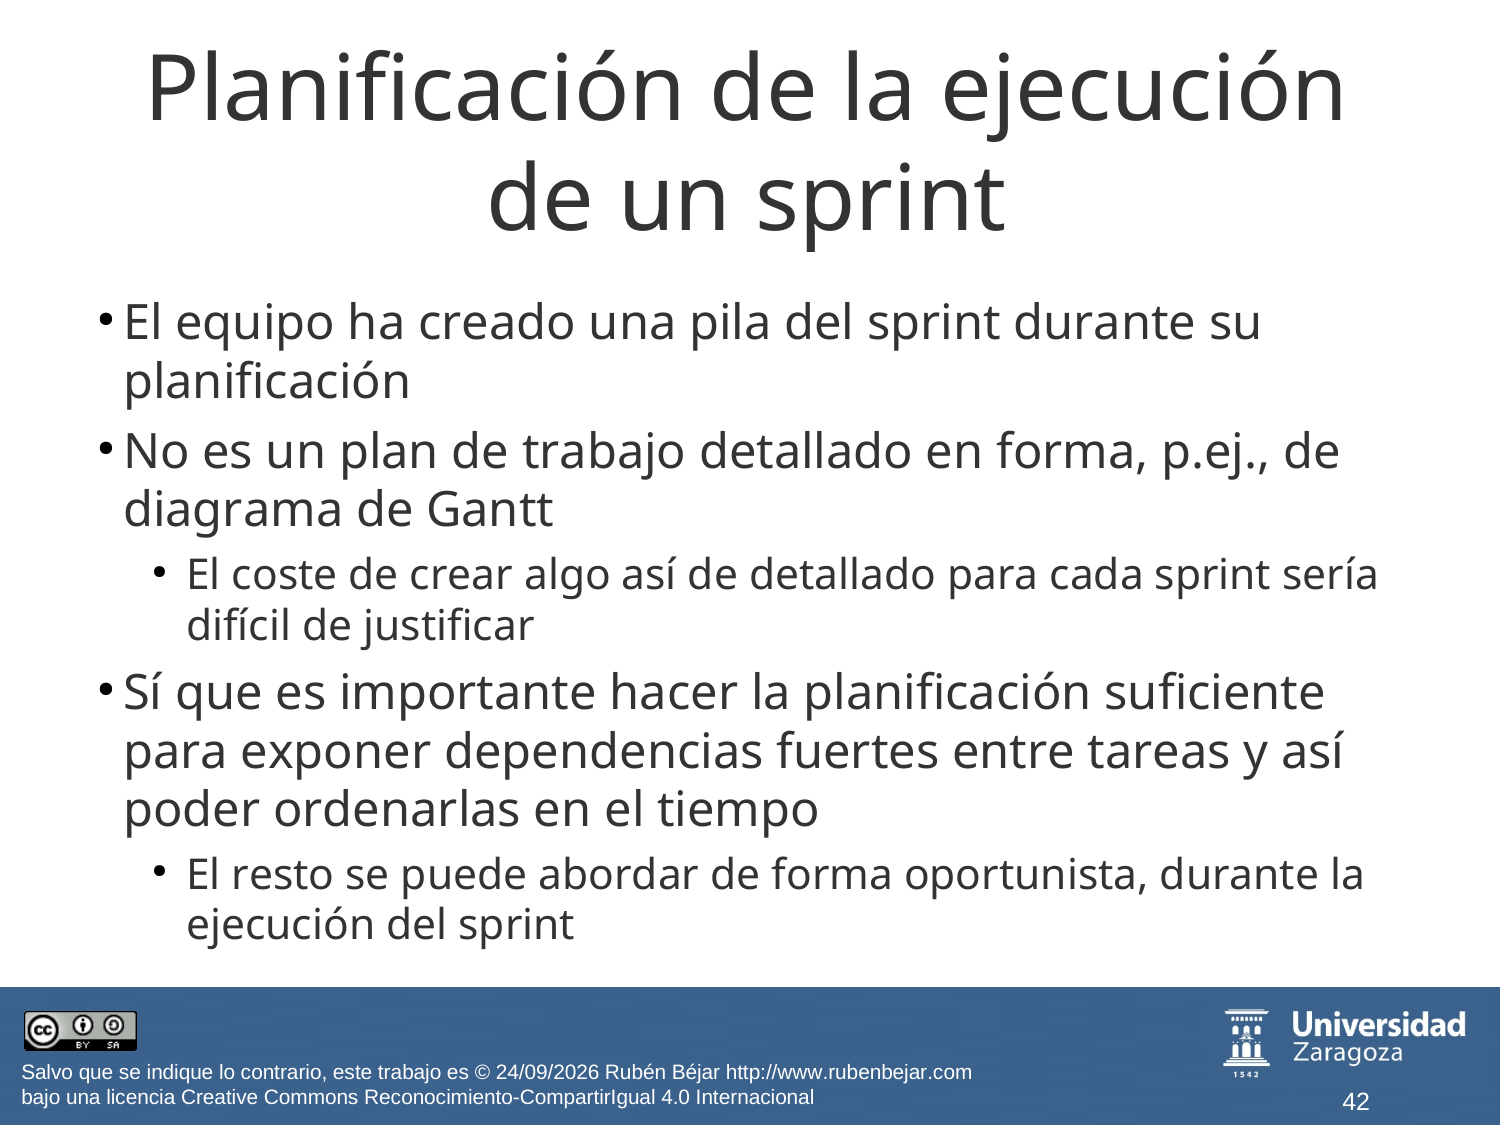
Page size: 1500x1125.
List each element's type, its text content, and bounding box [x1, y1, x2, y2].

title Planificación de la ejecución de un sprint [74, 21, 1420, 257]
picture [0, 987, 1500, 1125]
list El equipo ha creado una pila del sprint durante su planificación No es un plan de trabajo detallado en forma, p.ej., de diagrama de Gantt El coste de crear algo así de detallado para cada sprint sería difícil de justificar Sí que es importante hacer la planificación suficiente para exponer dependencias fuertes entre tareas y así poder ordenarlas en el tiempo El resto se puede abordar de forma oportunista, durante la ejecución del sprint [82, 283, 1418, 957]
